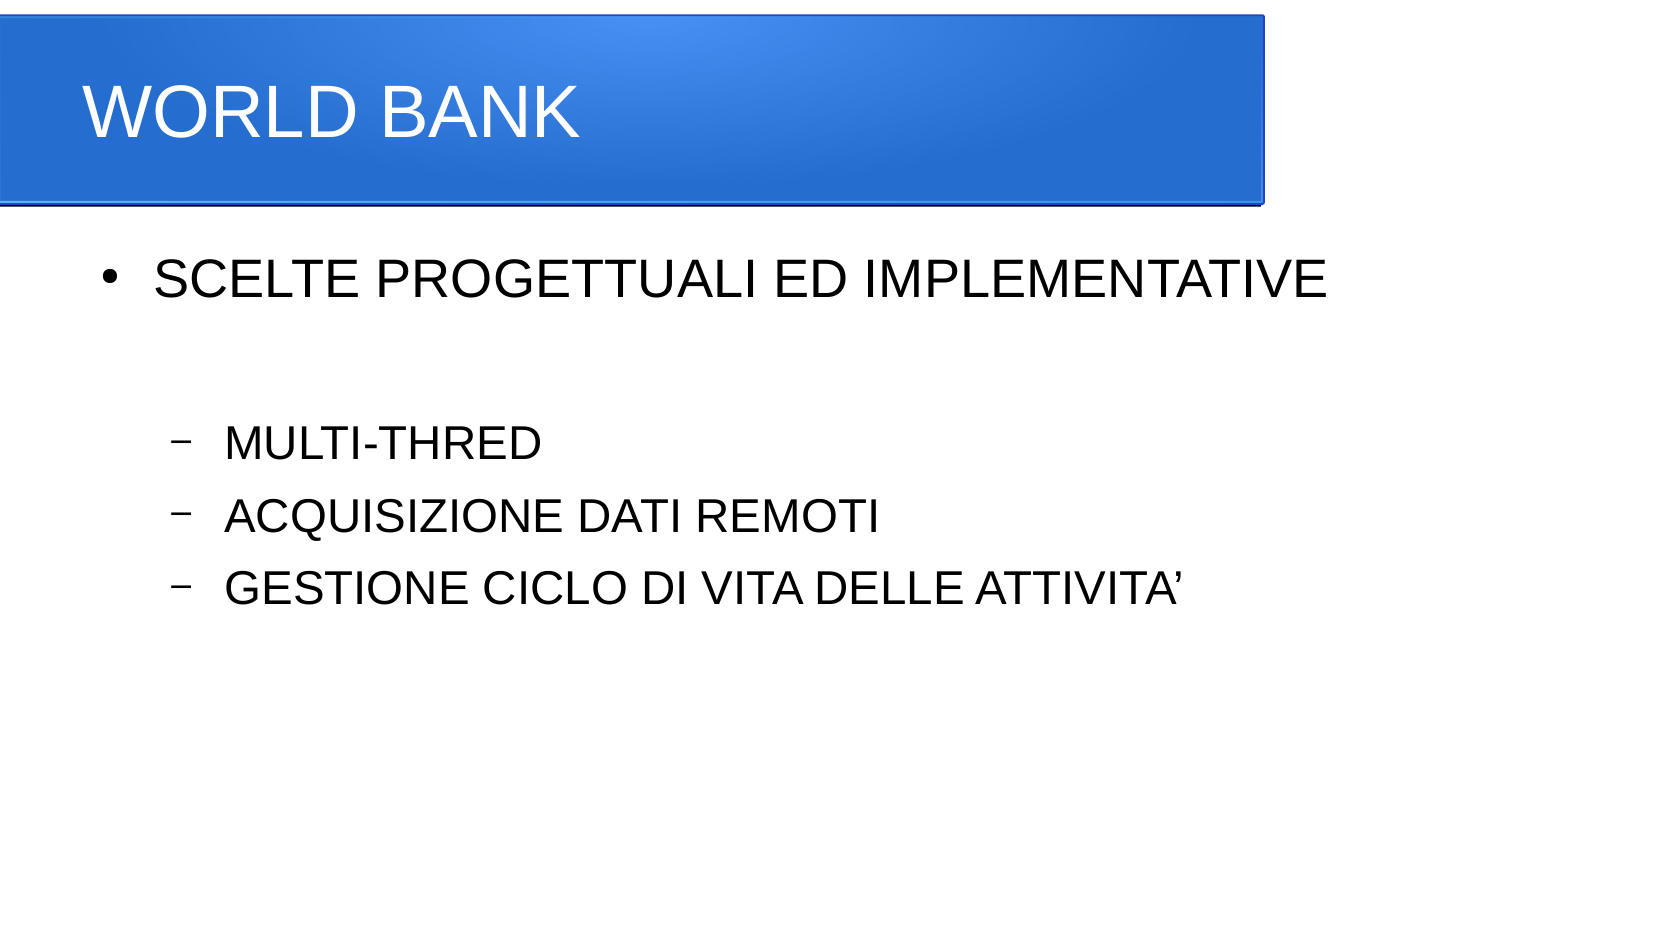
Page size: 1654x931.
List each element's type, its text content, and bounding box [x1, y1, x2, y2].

list SCELTE PROGETTUALI ED IMPLEMENTATIVE MULTI-THRED ACQUISIZIONE DATI REMOTI GESTIONE CICLO DI VITA DELLE ATTIVITA’ [82, 248, 1571, 788]
title WORLD BANK [82, 35, 1235, 189]
